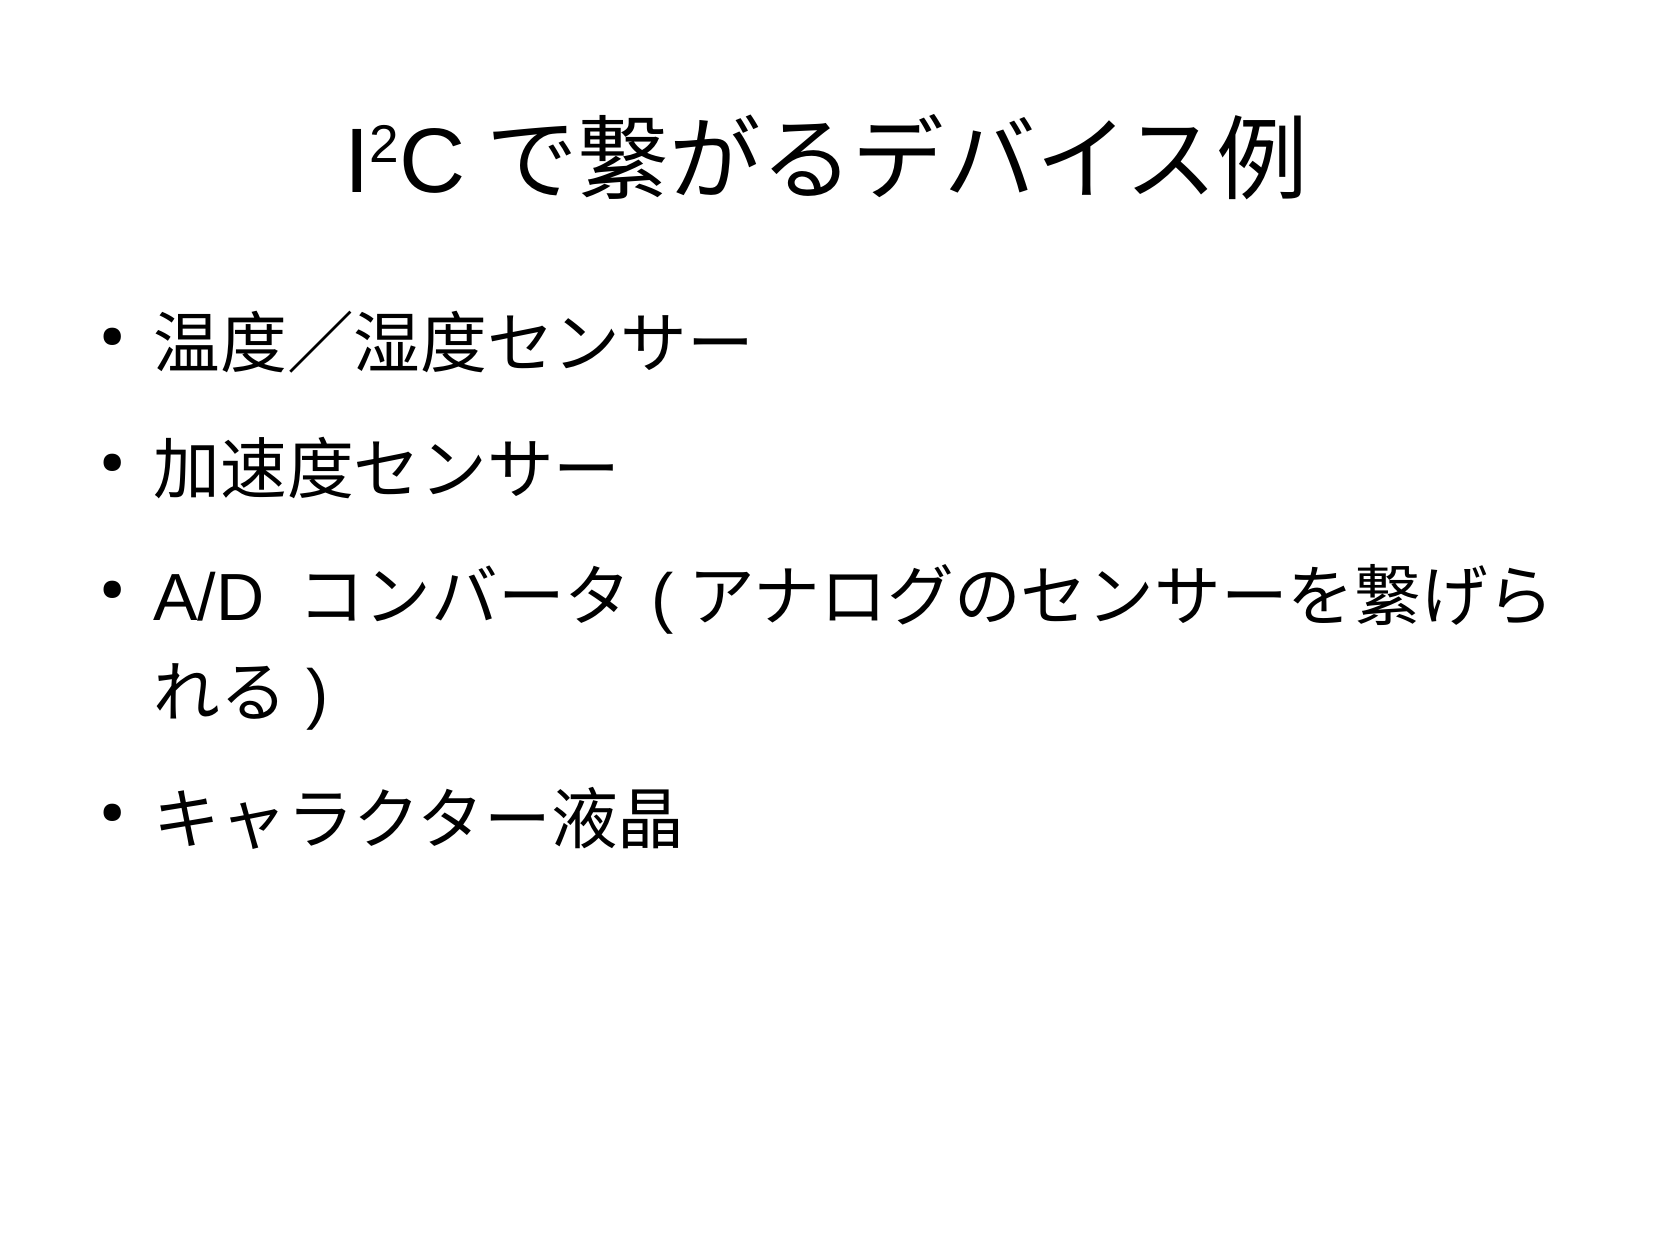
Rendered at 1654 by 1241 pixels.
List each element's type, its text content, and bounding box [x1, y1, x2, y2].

title I2Cで繋がるデバイス例 [82, 49, 1571, 257]
list 温度／湿度センサー 加速度センサー A/D コンバータ(アナログのセンサーを繋げられる) キャラクター液晶 [82, 290, 1571, 1010]
